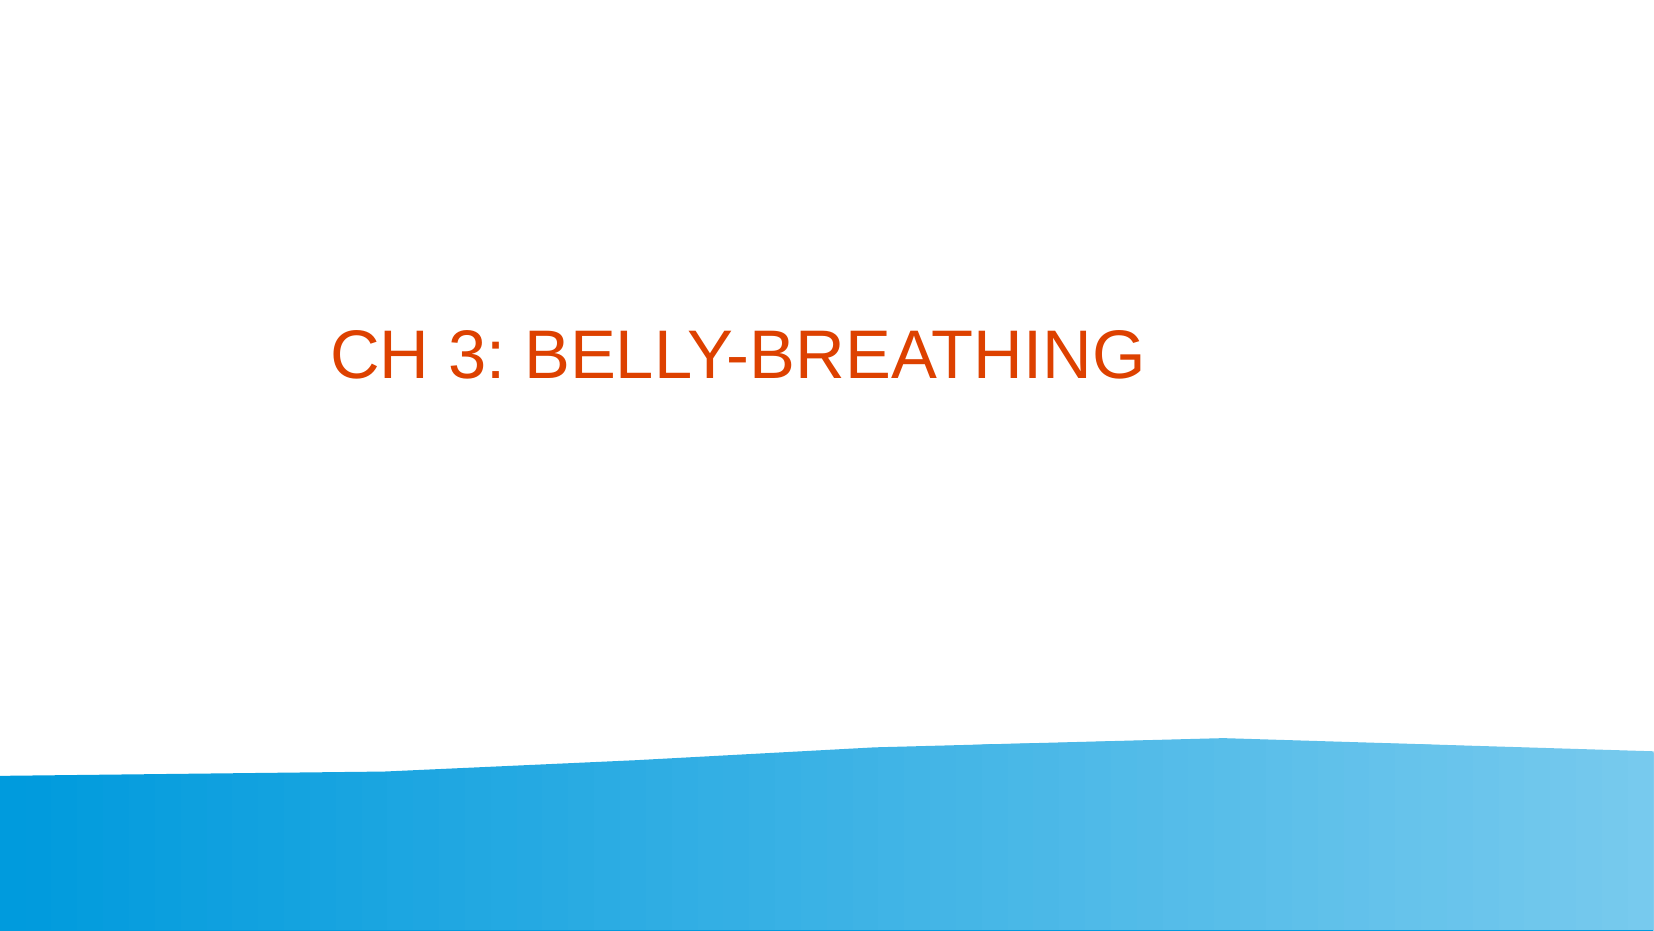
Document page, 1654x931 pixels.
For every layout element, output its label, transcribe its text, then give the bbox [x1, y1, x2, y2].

title CH 3: BELLY-BREATHING [0, 265, 1477, 443]
